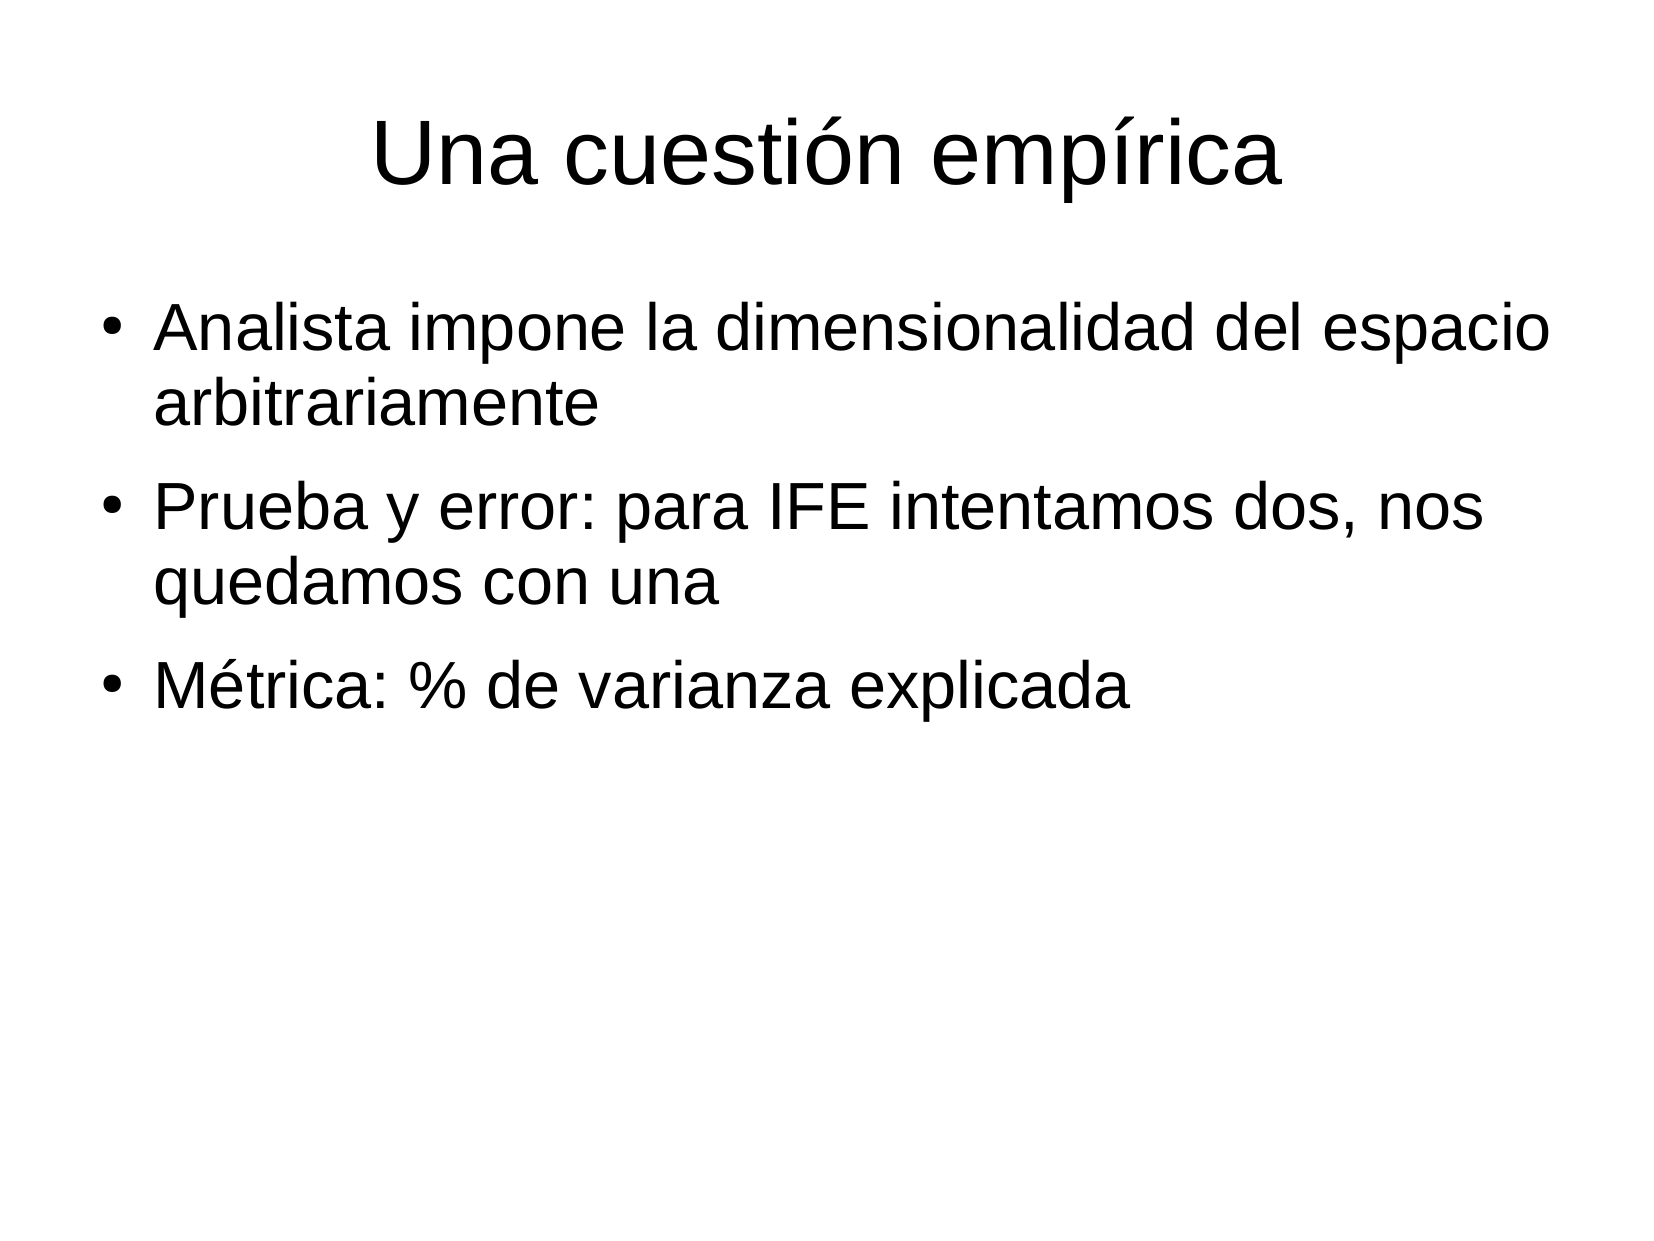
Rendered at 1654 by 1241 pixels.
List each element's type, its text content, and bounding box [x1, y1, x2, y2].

list Analista impone la dimensionalidad del espacio arbitrariamente Prueba y error: para IFE intentamos dos, nos quedamos con una Métrica: % de varianza explicada [82, 290, 1571, 1010]
title Una cuestión empírica [82, 49, 1571, 257]
